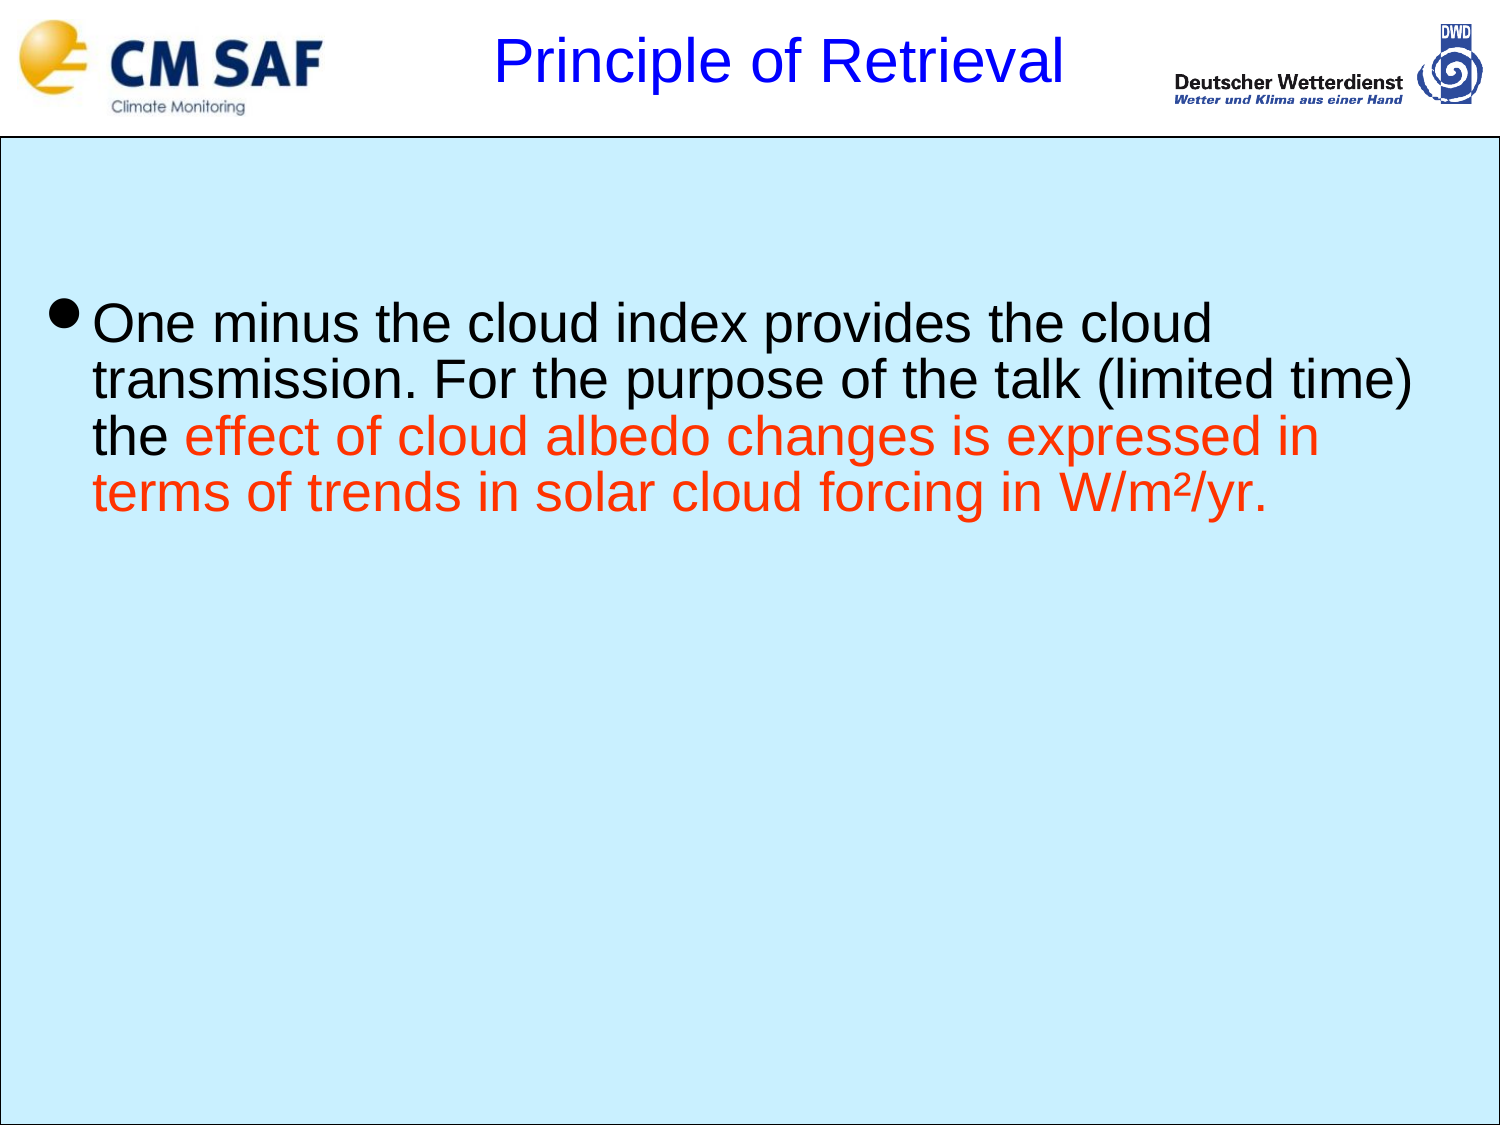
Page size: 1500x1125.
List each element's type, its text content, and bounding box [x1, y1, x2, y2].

picture [1175, 24, 1483, 104]
text_box Principle of Retrieval [303, 30, 1211, 110]
picture [17, 19, 325, 117]
list One minus the cloud index provides the cloud transmission. For the purpose of the talk (limited time) the effect of cloud albedo changes is expressed in terms of trends in solar cloud forcing in W/m²/yr. [29, 208, 1442, 563]
